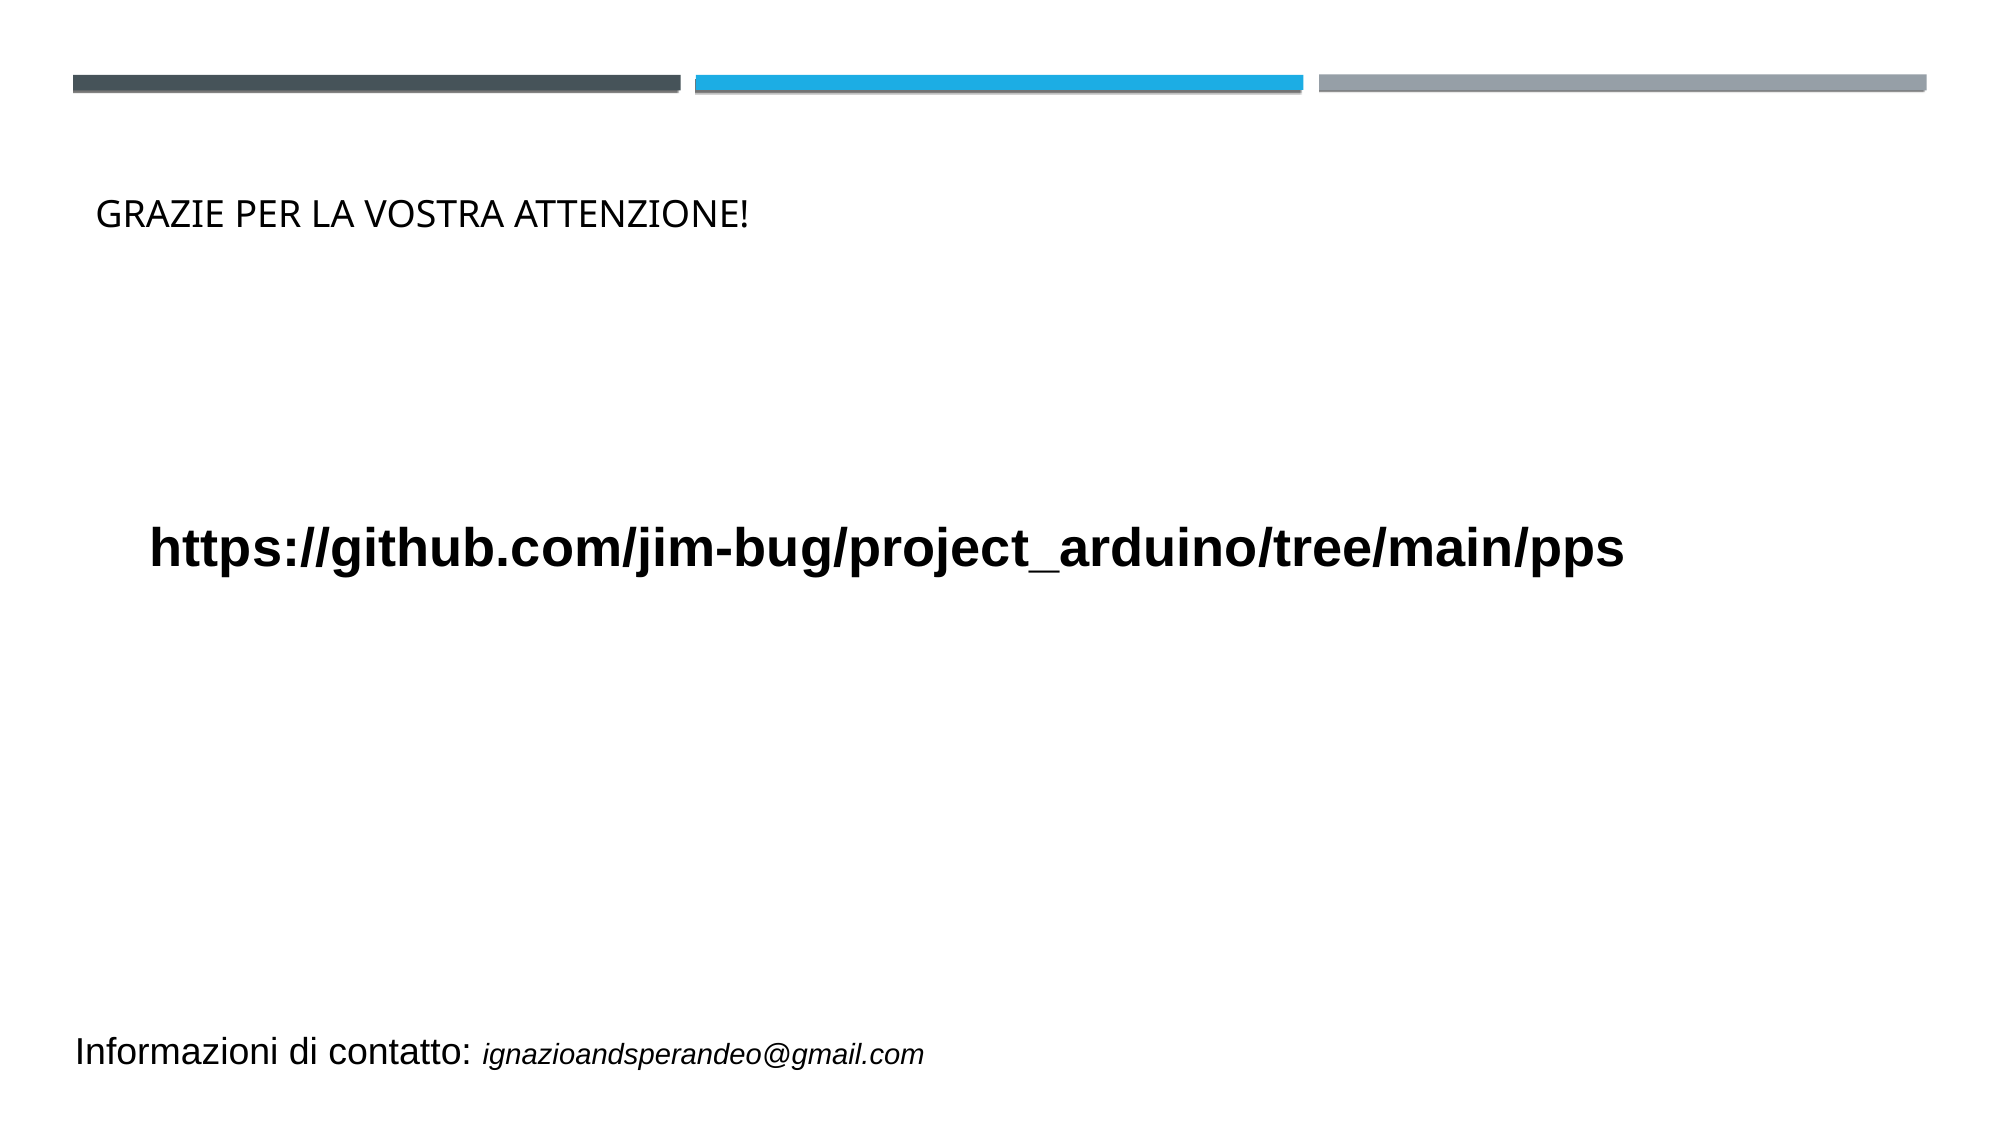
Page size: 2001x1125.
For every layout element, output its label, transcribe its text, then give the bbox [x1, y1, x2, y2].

text_box https://github.com/jim-bug/project_arduino/tree/main/pps [135, 510, 1936, 586]
title GRAZIE PER LA VOSTRA ATTENZIONE! [95, 115, 1905, 311]
text_box Informazioni di contatto: ignazioandsperandeo@gmail.com [60, 1023, 1876, 1081]
